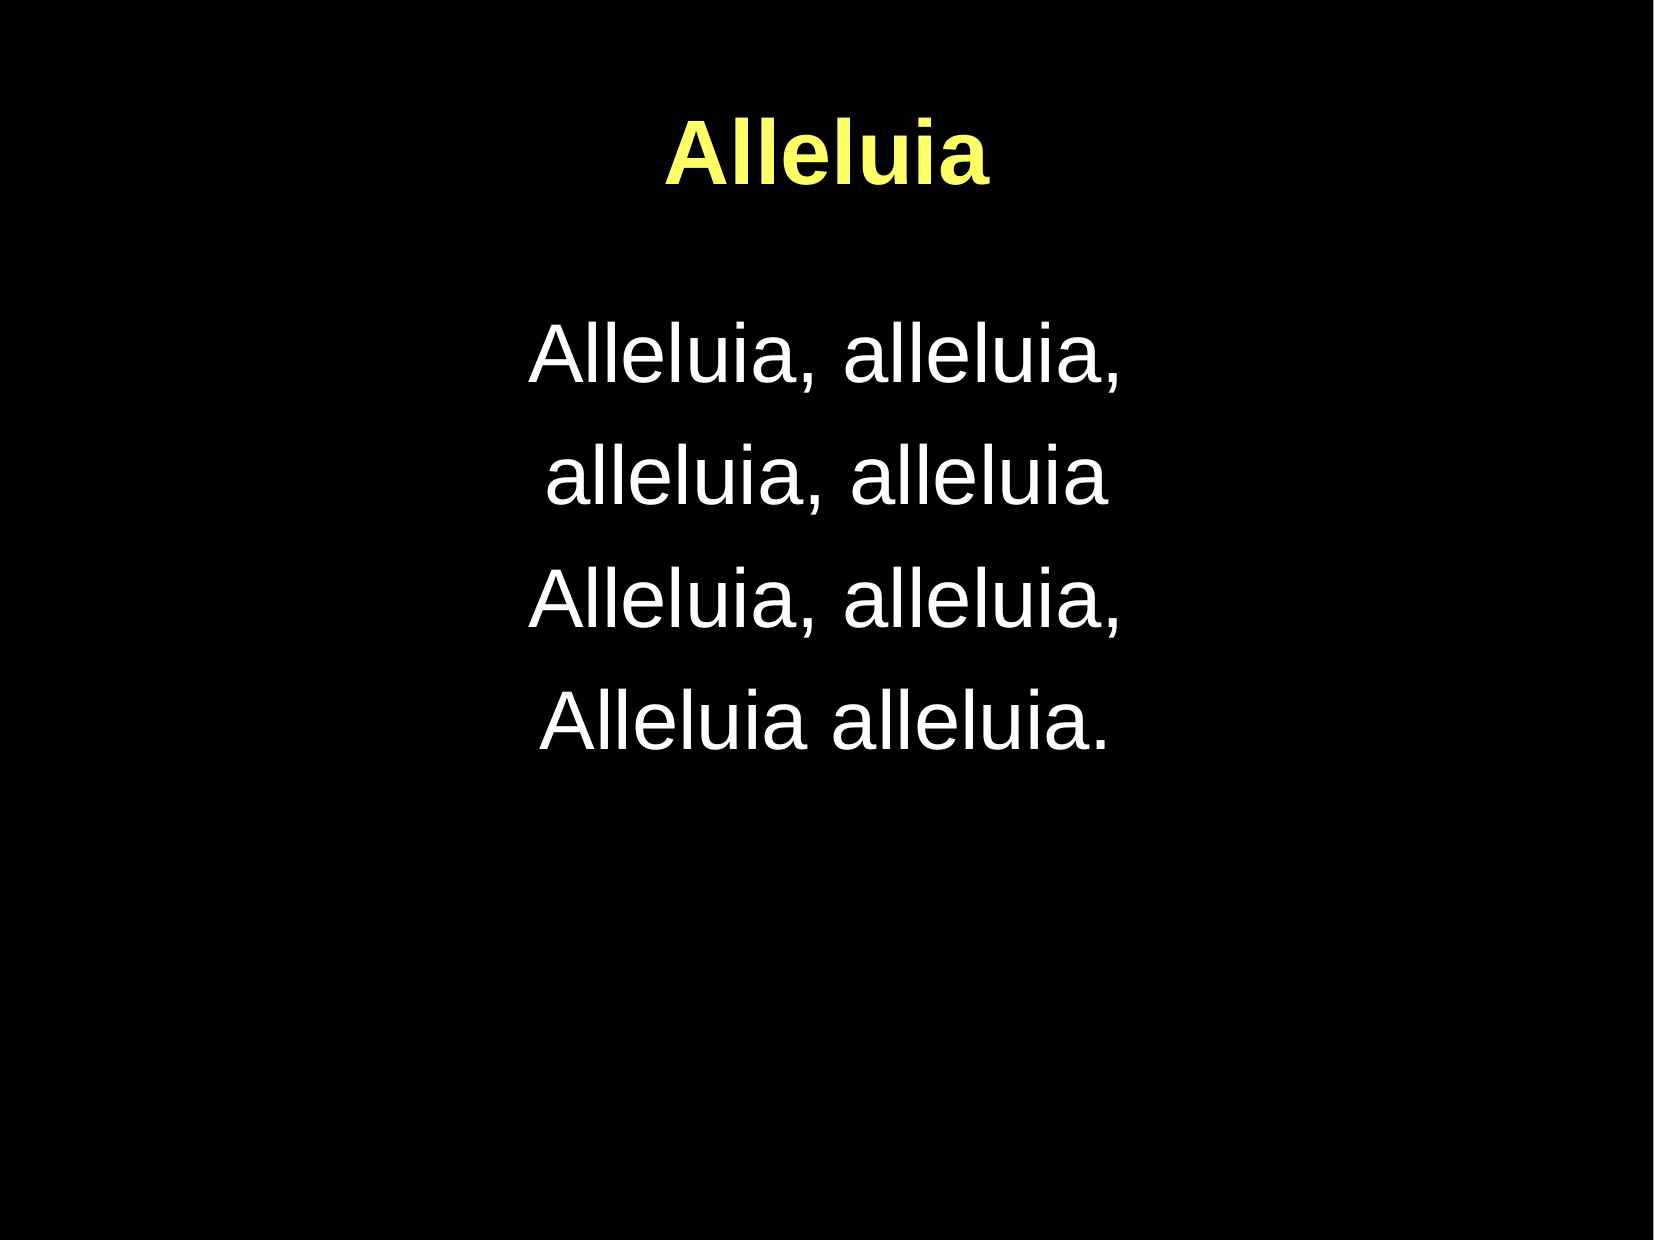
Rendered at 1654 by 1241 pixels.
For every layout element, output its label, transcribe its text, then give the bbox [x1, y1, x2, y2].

title Alleluia [82, 49, 1571, 257]
list Alleluia, alleluia, alleluia, alleluia Alleluia, alleluia, Alleluia alleluia. [0, 307, 1654, 1241]
